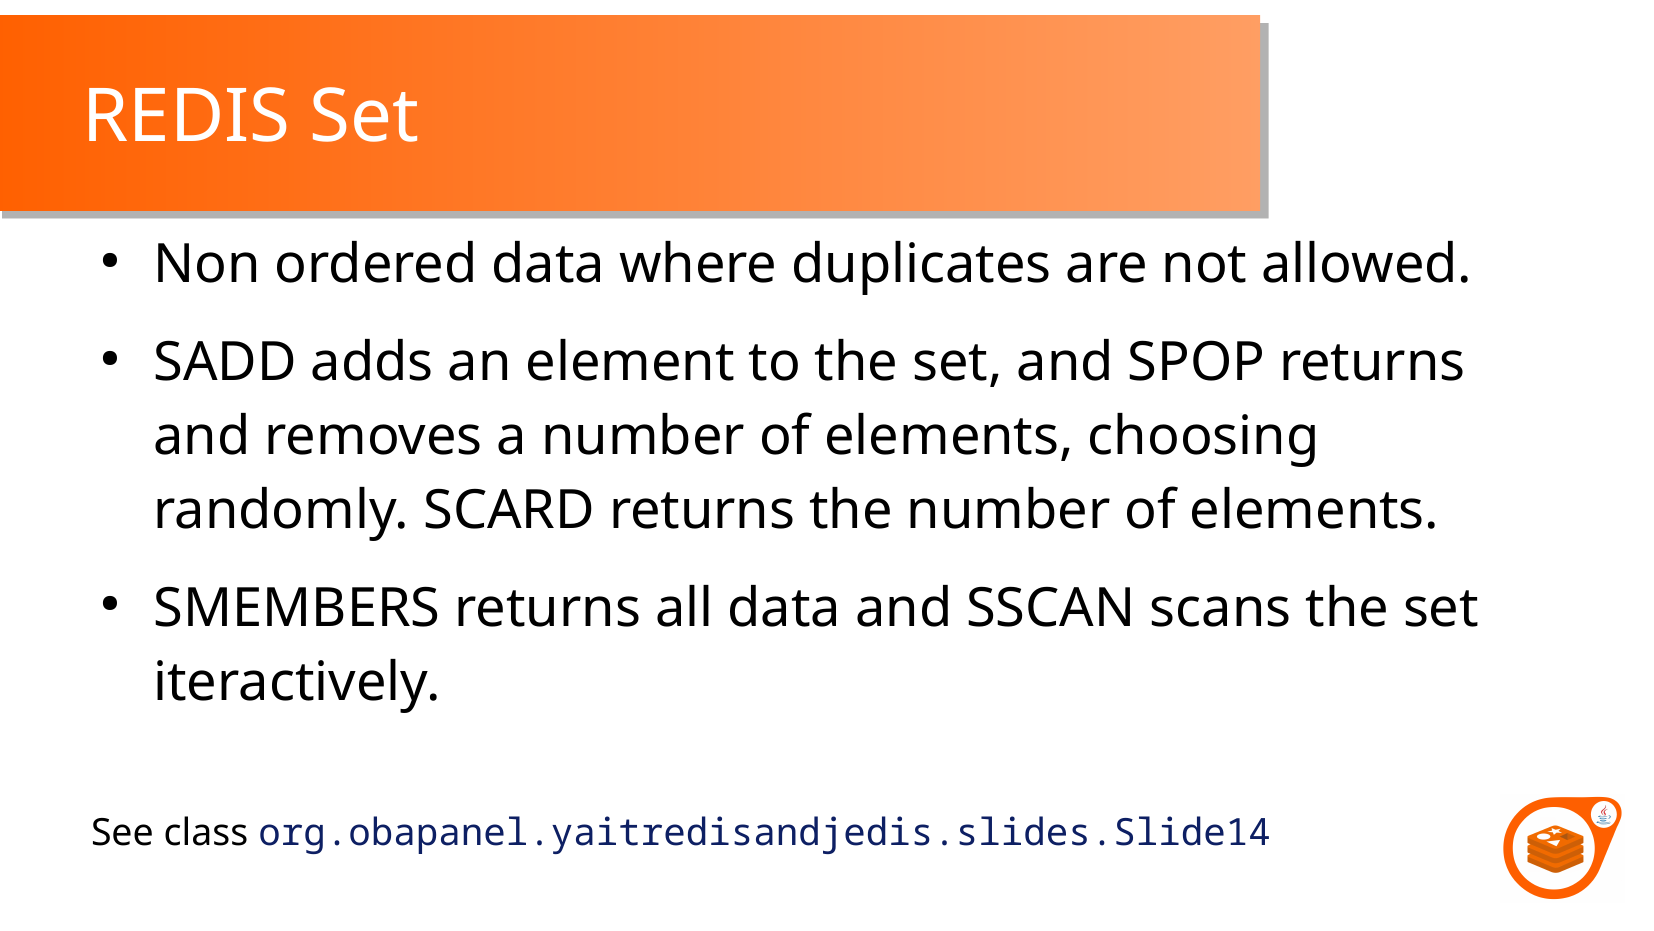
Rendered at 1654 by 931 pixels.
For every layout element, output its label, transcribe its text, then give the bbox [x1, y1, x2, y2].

picture [1500, 794, 1625, 903]
list Non ordered data where duplicates are not allowed. SADD adds an element to the set, and SPOP returns and removes a number of elements, choosing randomly. SCARD returns the number of elements. SMEMBERS returns all data and SSCAN scans the set iteractively. [82, 224, 1571, 764]
title REDIS Set [82, 35, 1235, 189]
text_box See class org.obapanel.yaitredisandjedis.slides.Slide14 [76, 798, 1111, 856]
